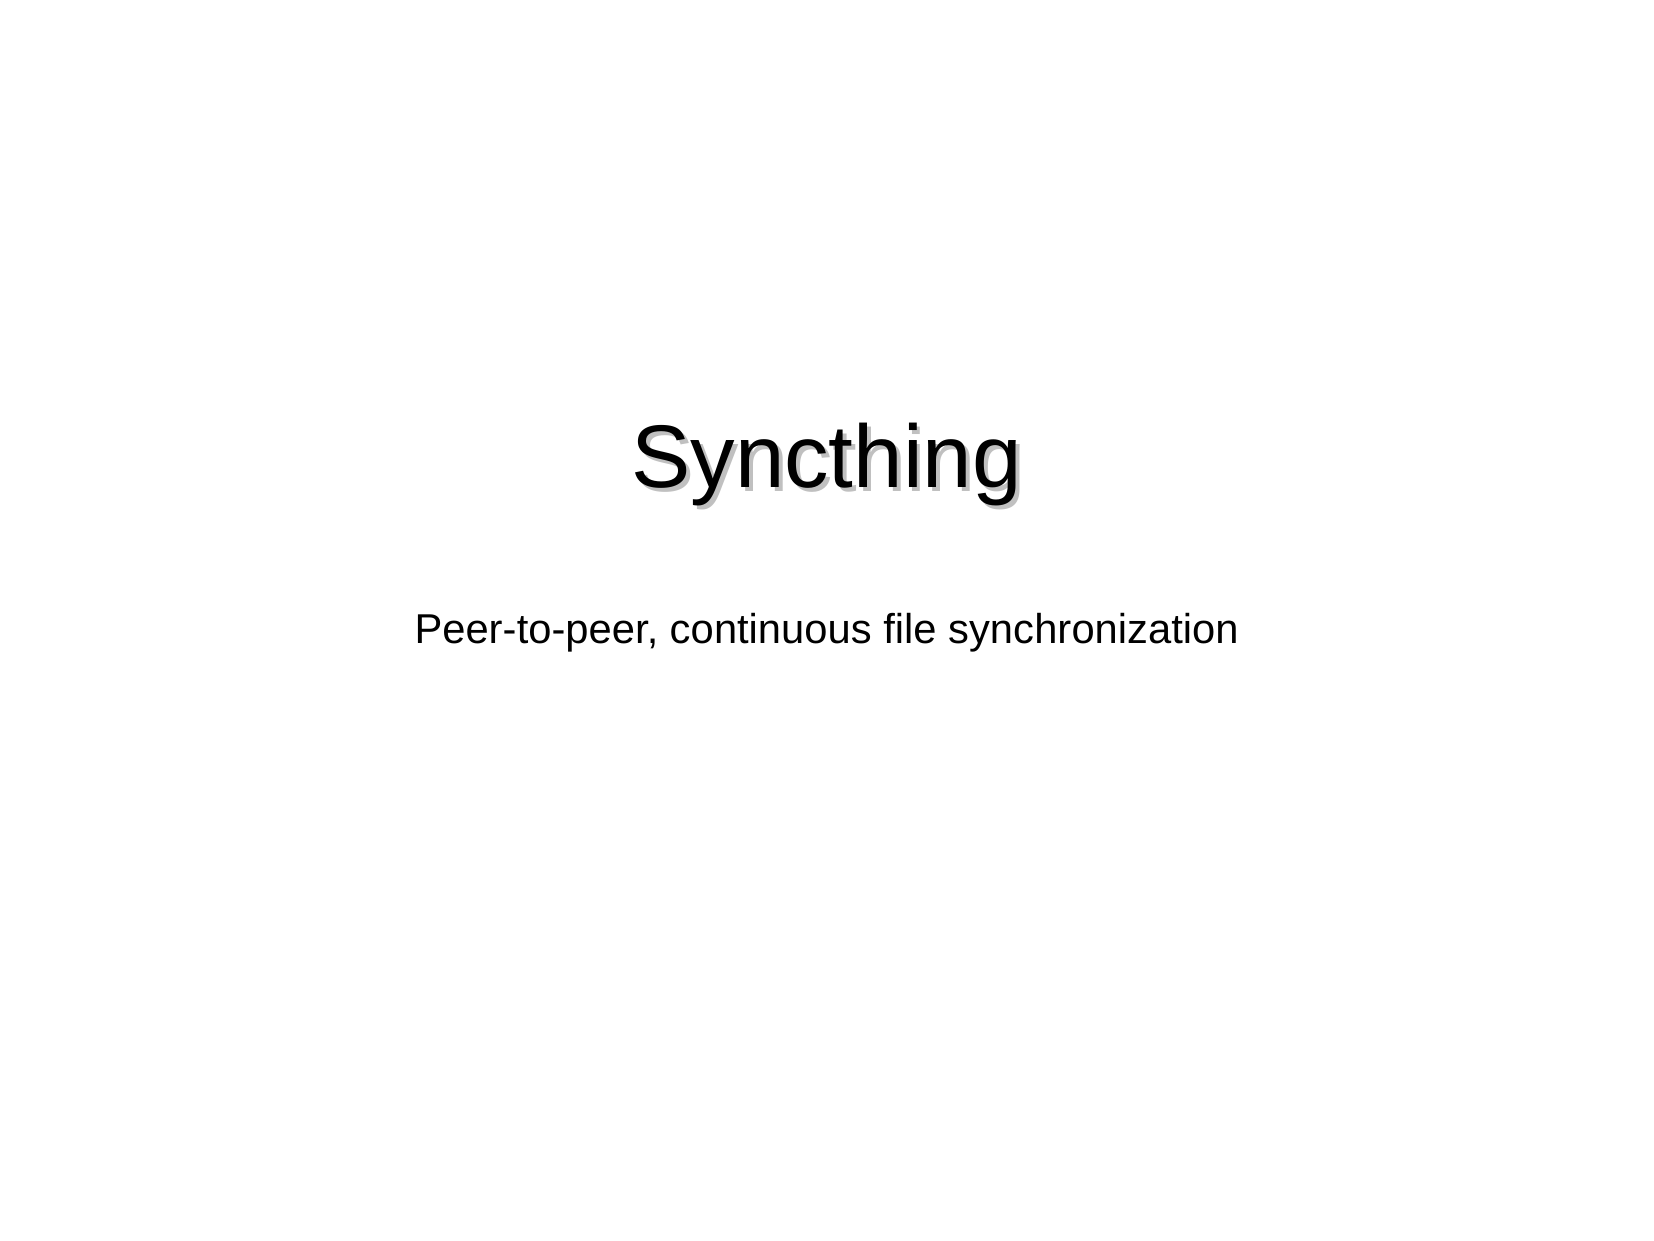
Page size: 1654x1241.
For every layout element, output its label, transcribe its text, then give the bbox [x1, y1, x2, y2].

subtitle Syncthing Peer-to-peer, continuous file synchronization [82, 49, 1571, 1010]
